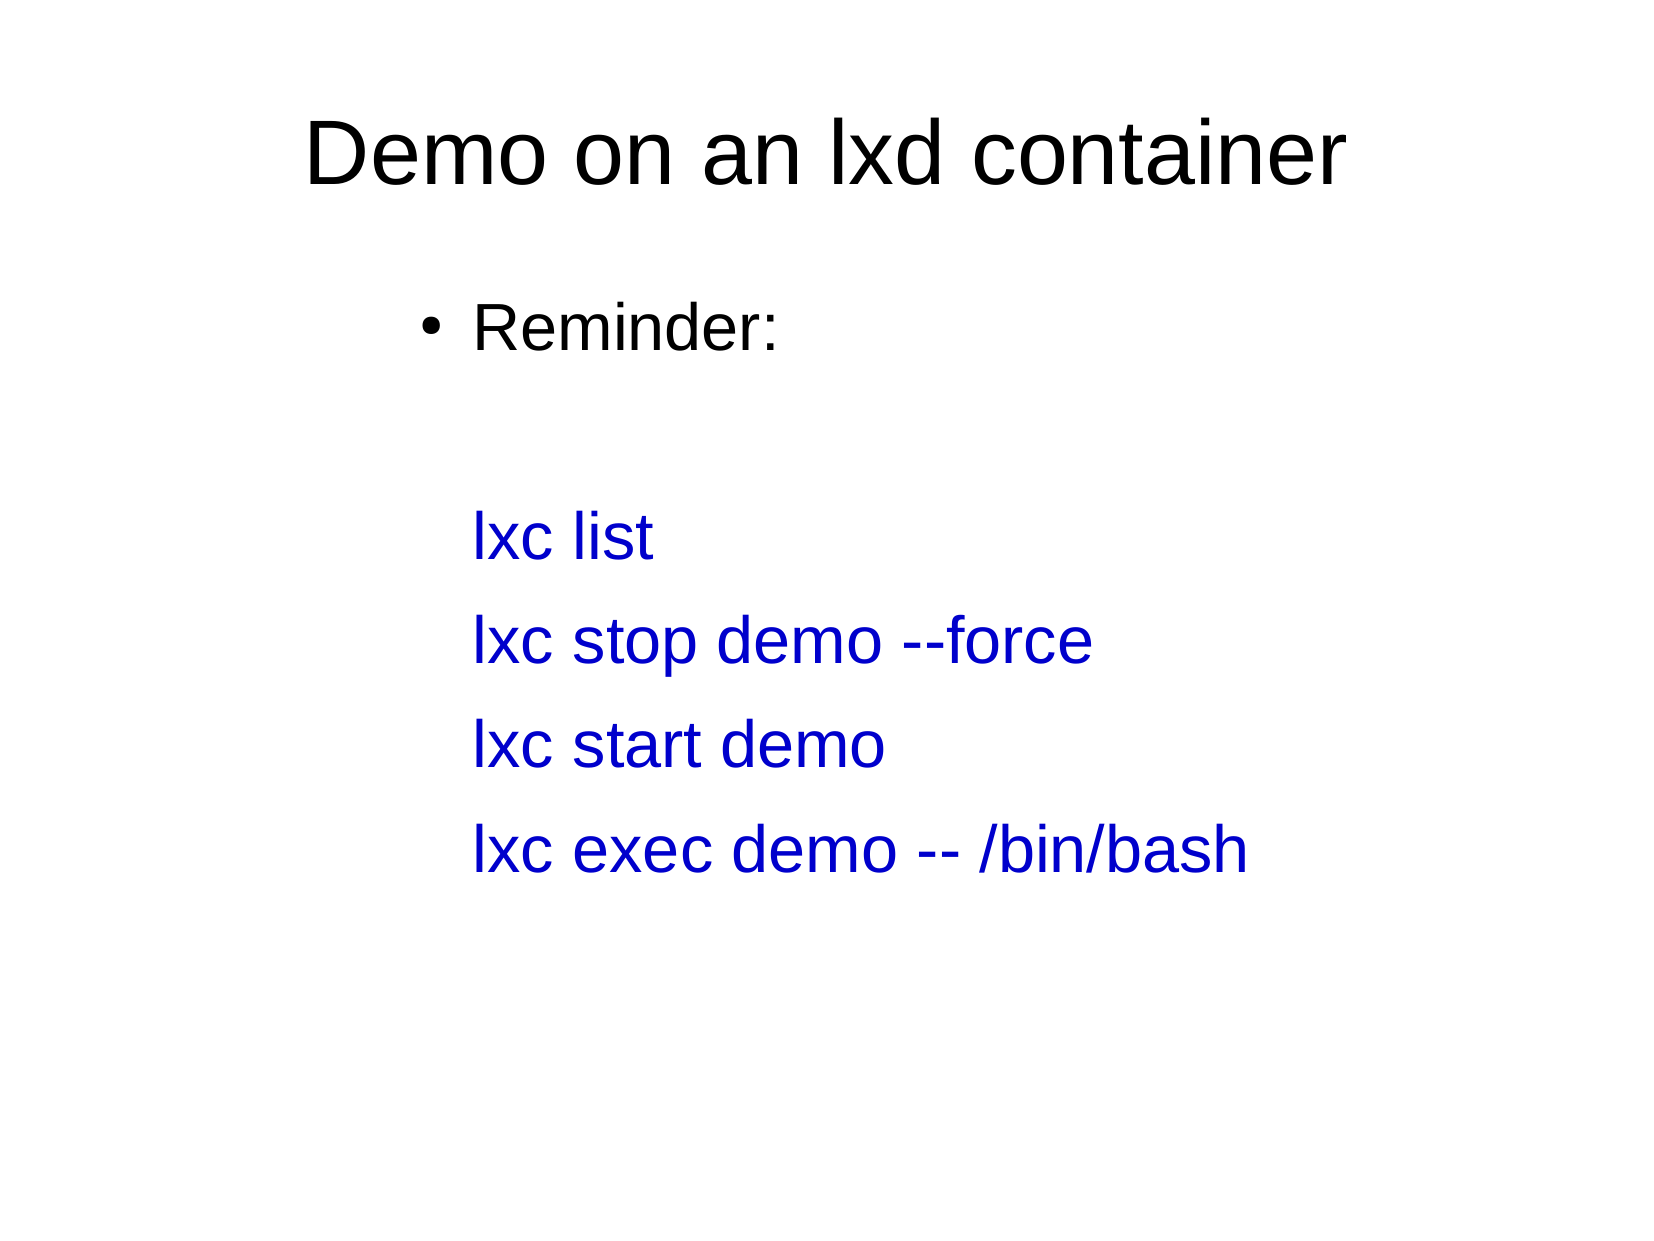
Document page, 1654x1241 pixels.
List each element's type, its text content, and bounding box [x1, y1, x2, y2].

list Reminder: lxc list lxc stop demo --force lxc start demo lxc exec demo -- /bin/bash [401, 290, 1571, 1010]
title Demo on an lxd container [82, 49, 1571, 257]
